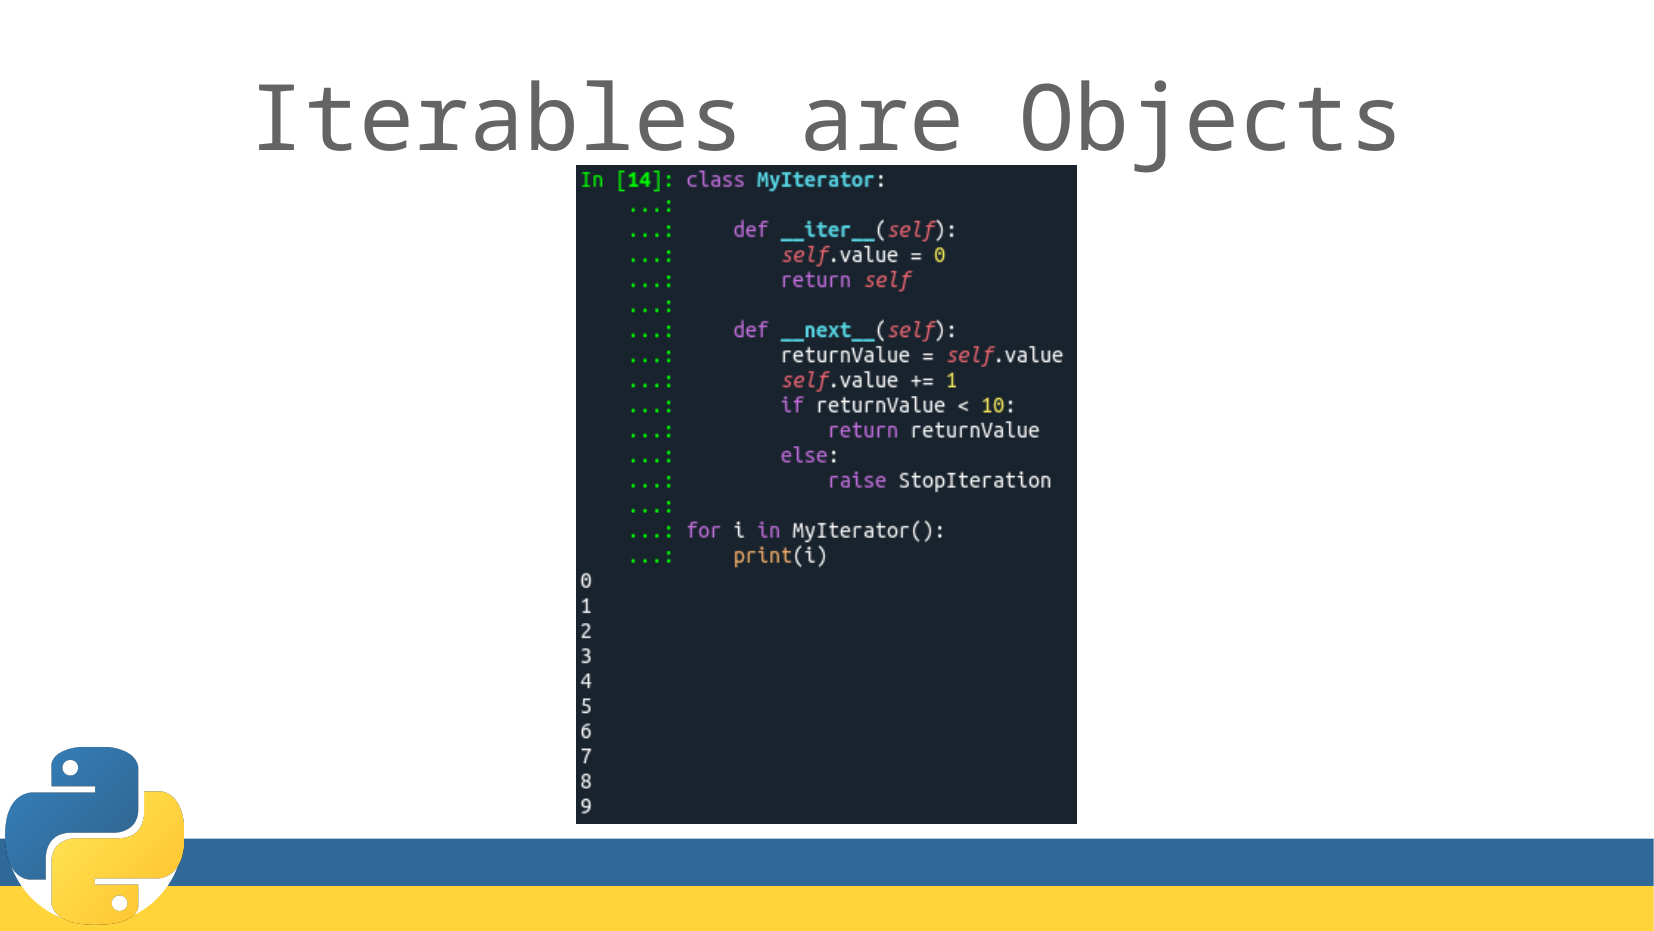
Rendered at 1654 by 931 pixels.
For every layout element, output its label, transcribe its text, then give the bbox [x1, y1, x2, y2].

title Iterables are Objects [82, 37, 1571, 193]
picture [576, 165, 1077, 824]
picture [5, 747, 184, 925]
